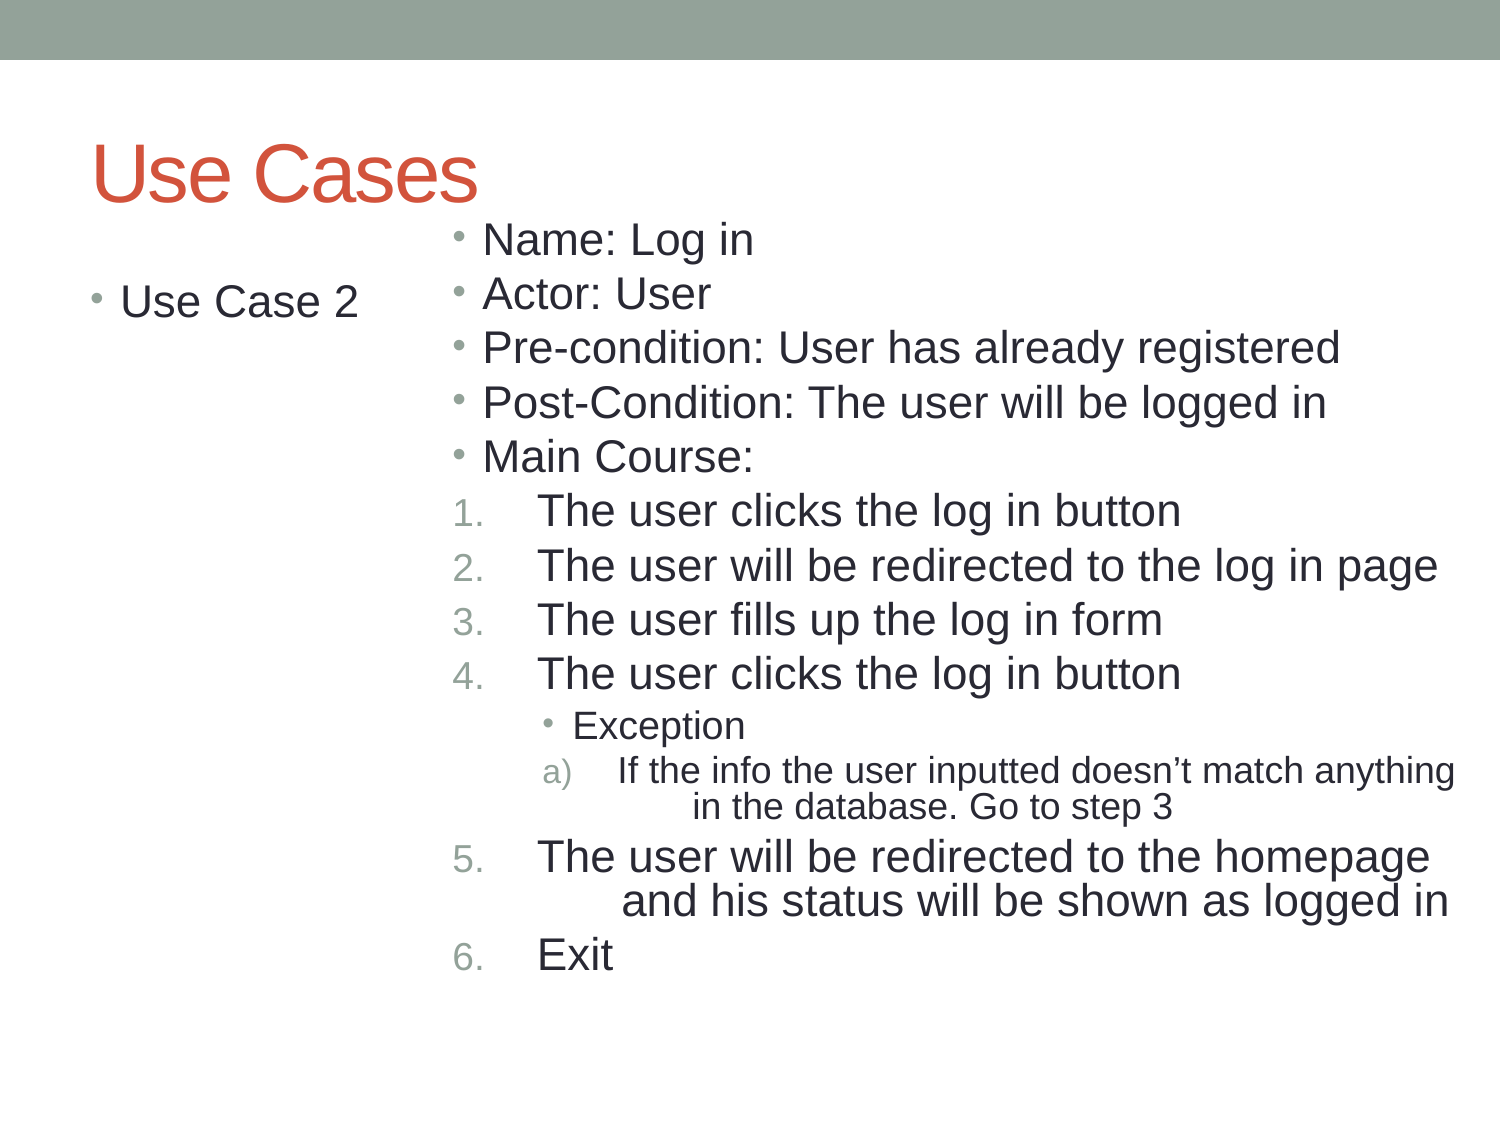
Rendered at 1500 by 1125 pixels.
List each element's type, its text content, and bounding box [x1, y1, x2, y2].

title Use Cases [75, 87, 1426, 251]
list Name: Log in Actor: User Pre-condition: User has already registered Post-Condition: The user will be logged in Main Course: The user clicks the log in button The user will be redirected to the log in page The user fills up the log in form The user clicks the log in button Exception If the info the user inputted doesn’t match anything in the database. Go to step 3 The user will be redirected to the homepage and his status will be shown as logged in Exit [437, 212, 1500, 1125]
list Use Case 2 [75, 274, 437, 1049]
